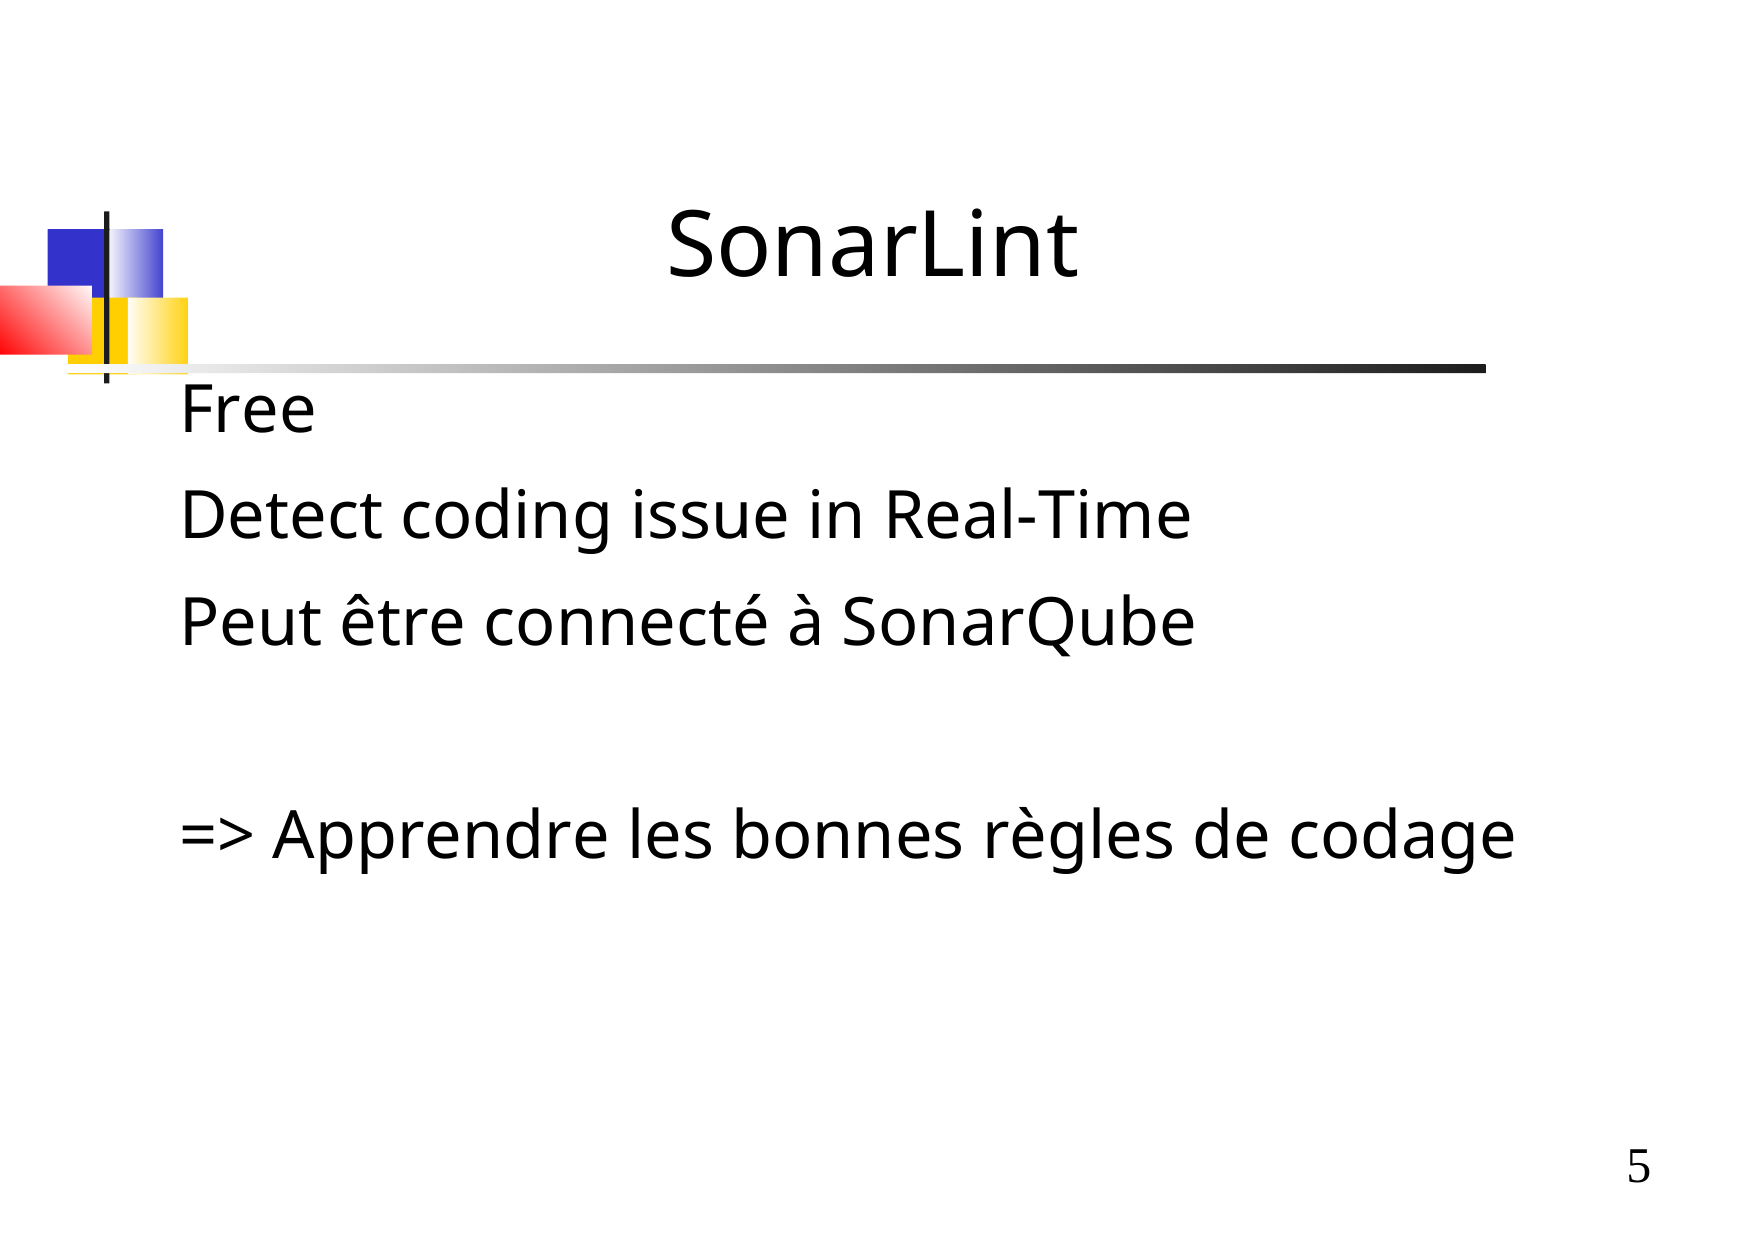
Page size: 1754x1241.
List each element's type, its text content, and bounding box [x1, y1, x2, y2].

title SonarLint [179, 139, 1567, 351]
list Free Detect coding issue in Real-Time Peut être connecté à SonarQube => Apprendre les bonnes règles de codage [179, 371, 1567, 1091]
